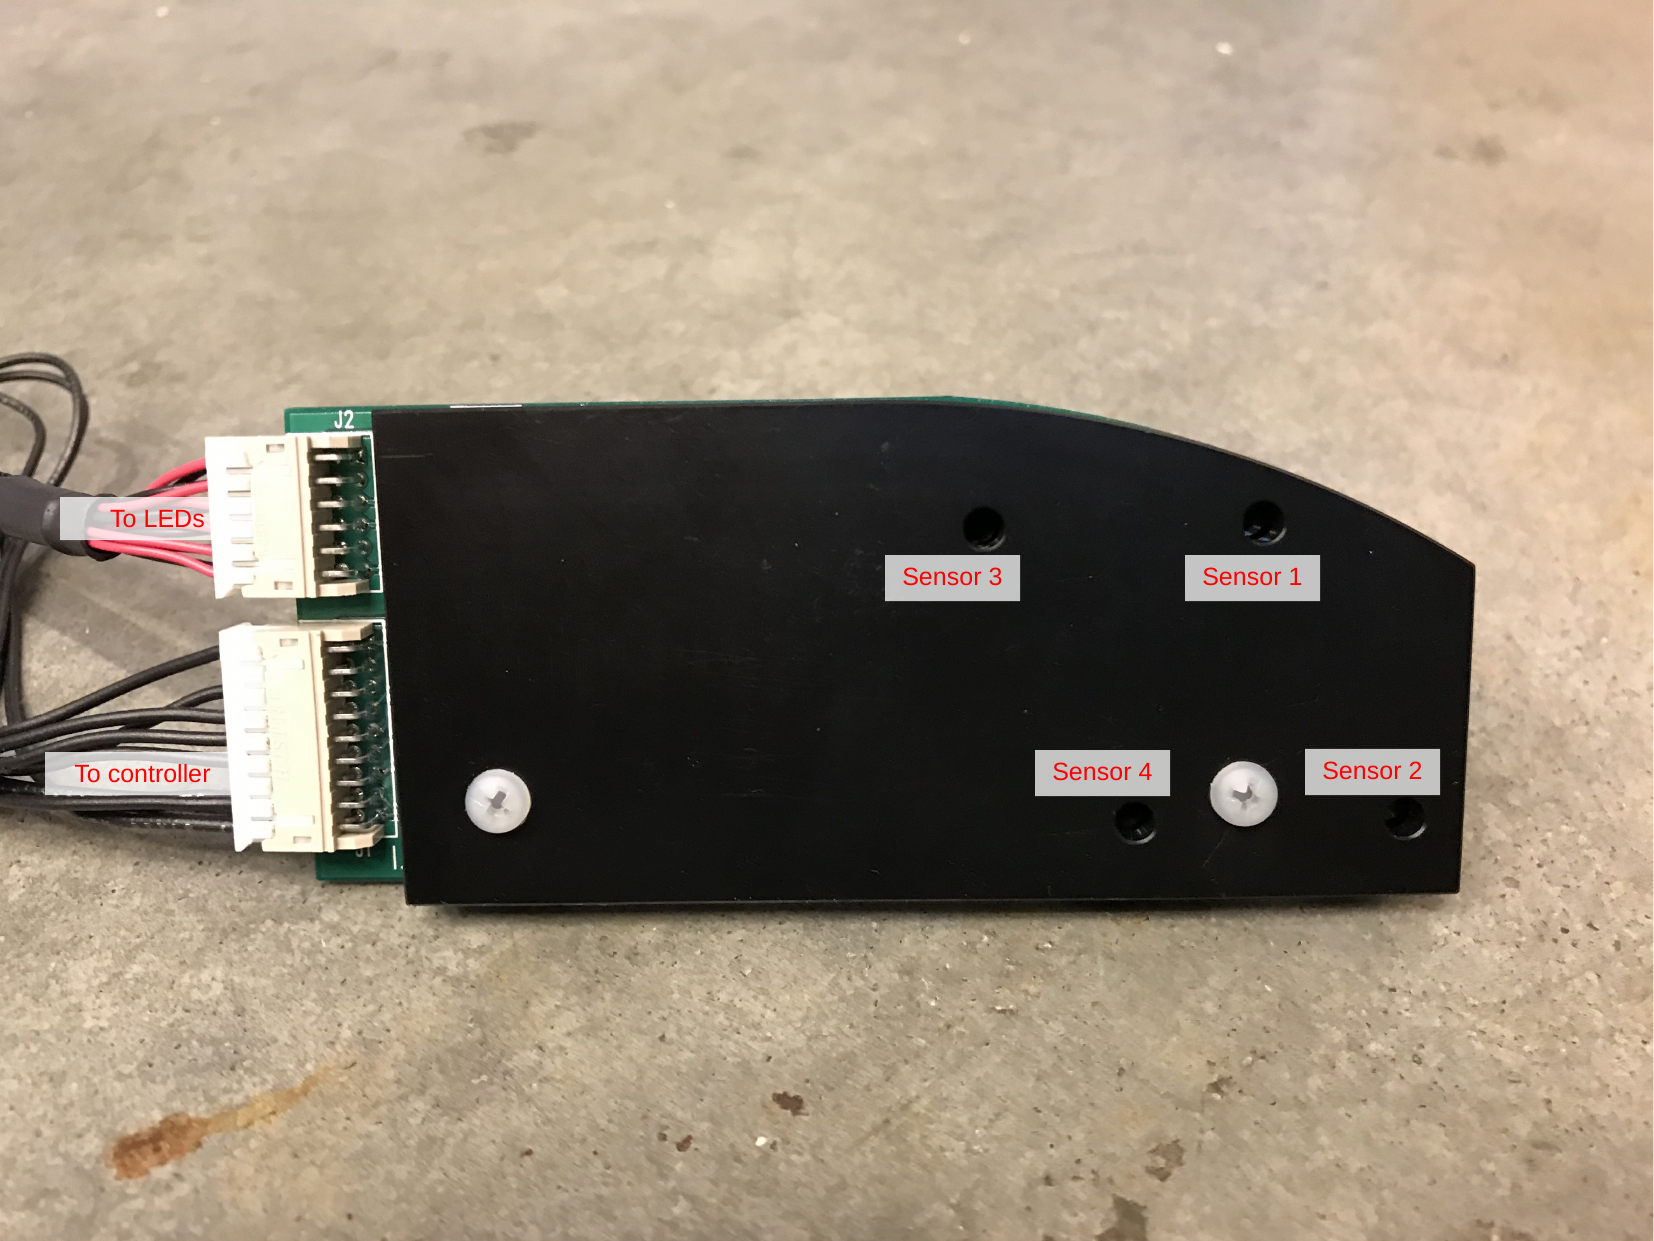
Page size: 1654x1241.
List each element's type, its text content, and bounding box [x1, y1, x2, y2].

text_box To controller [45, 752, 241, 796]
text_box Sensor 2 [1305, 748, 1441, 796]
text_box To LEDs [60, 497, 256, 541]
picture [0, 0, 1654, 1241]
text_box Sensor 4 [1035, 750, 1171, 797]
text_box Sensor 1 [1185, 555, 1321, 602]
text_box Sensor 3 [885, 555, 1021, 602]
